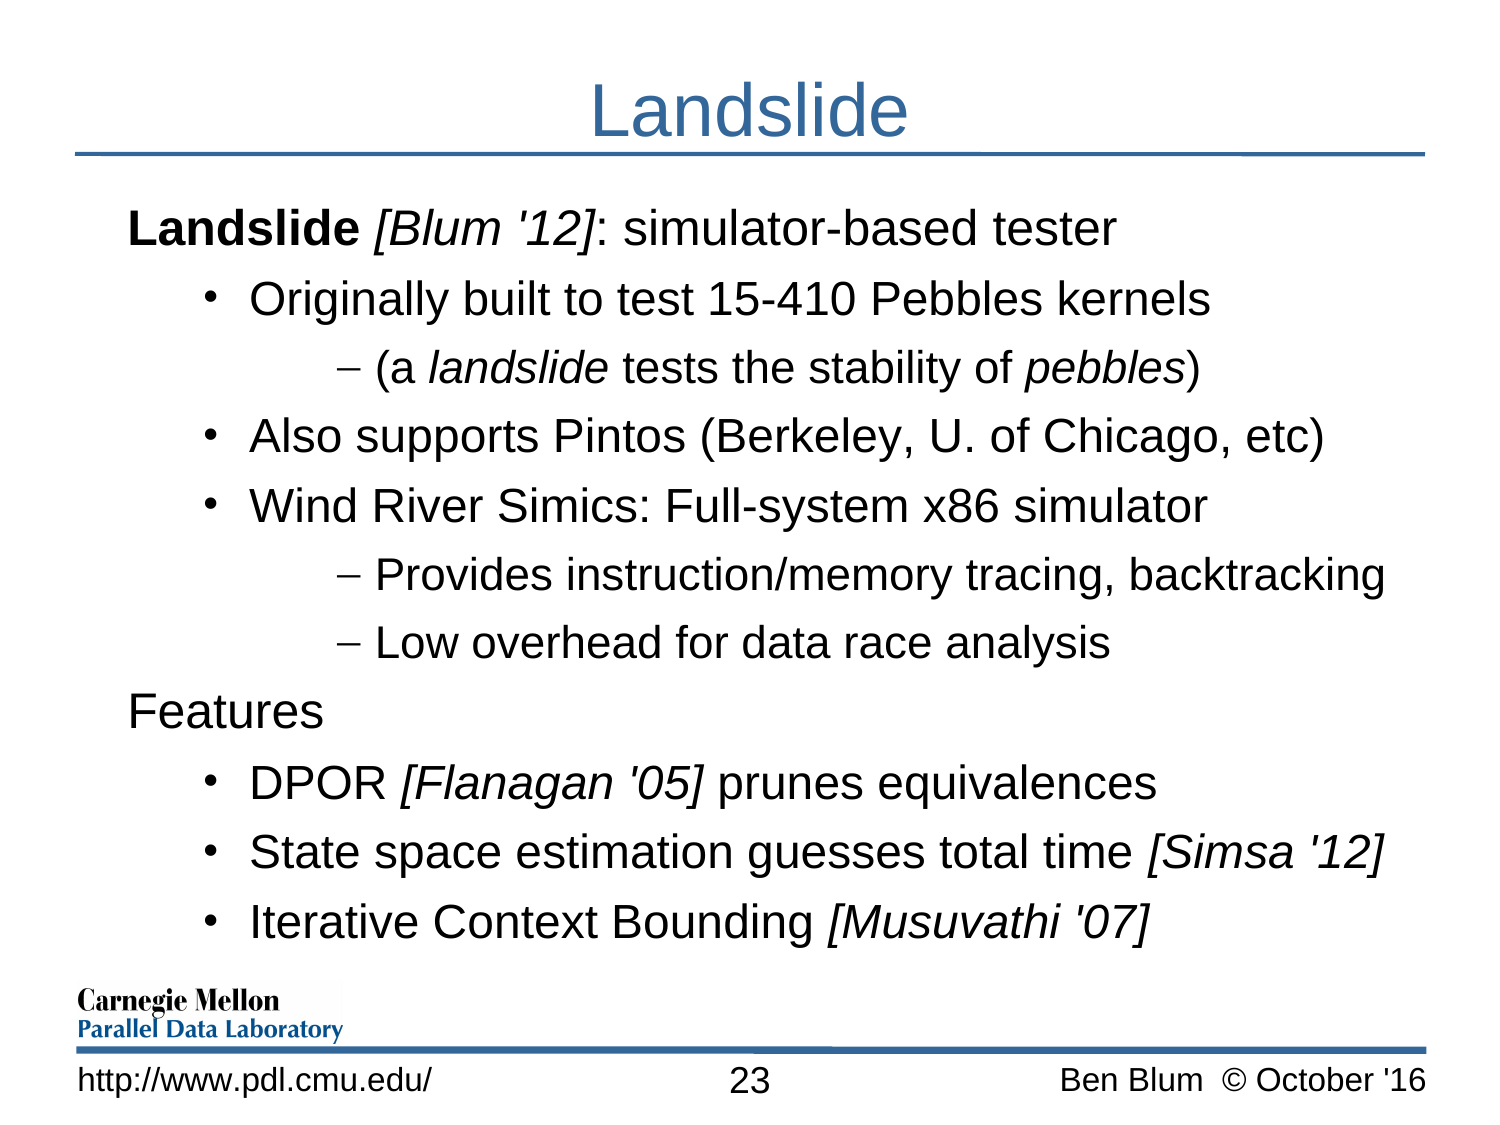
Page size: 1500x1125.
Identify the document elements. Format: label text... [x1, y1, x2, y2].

picture [77, 979, 343, 1044]
title Landslide [112, 49, 1388, 163]
list Landslide [Blum '12]: simulator-based tester Originally built to test 15-410 Pebbles kernels (a landslide tests the stability of pebbles) Also supports Pintos (Berkeley, U. of Chicago, etc) Wind River Simics: Full-system x86 simulator Provides instruction/memory tracing, backtracking Low overhead for data race analysis Features DPOR [Flanagan '05] prunes equivalences State space estimation guesses total time [Simsa '12] Iterative Context Bounding [Musuvathi '07] [112, 187, 1426, 958]
